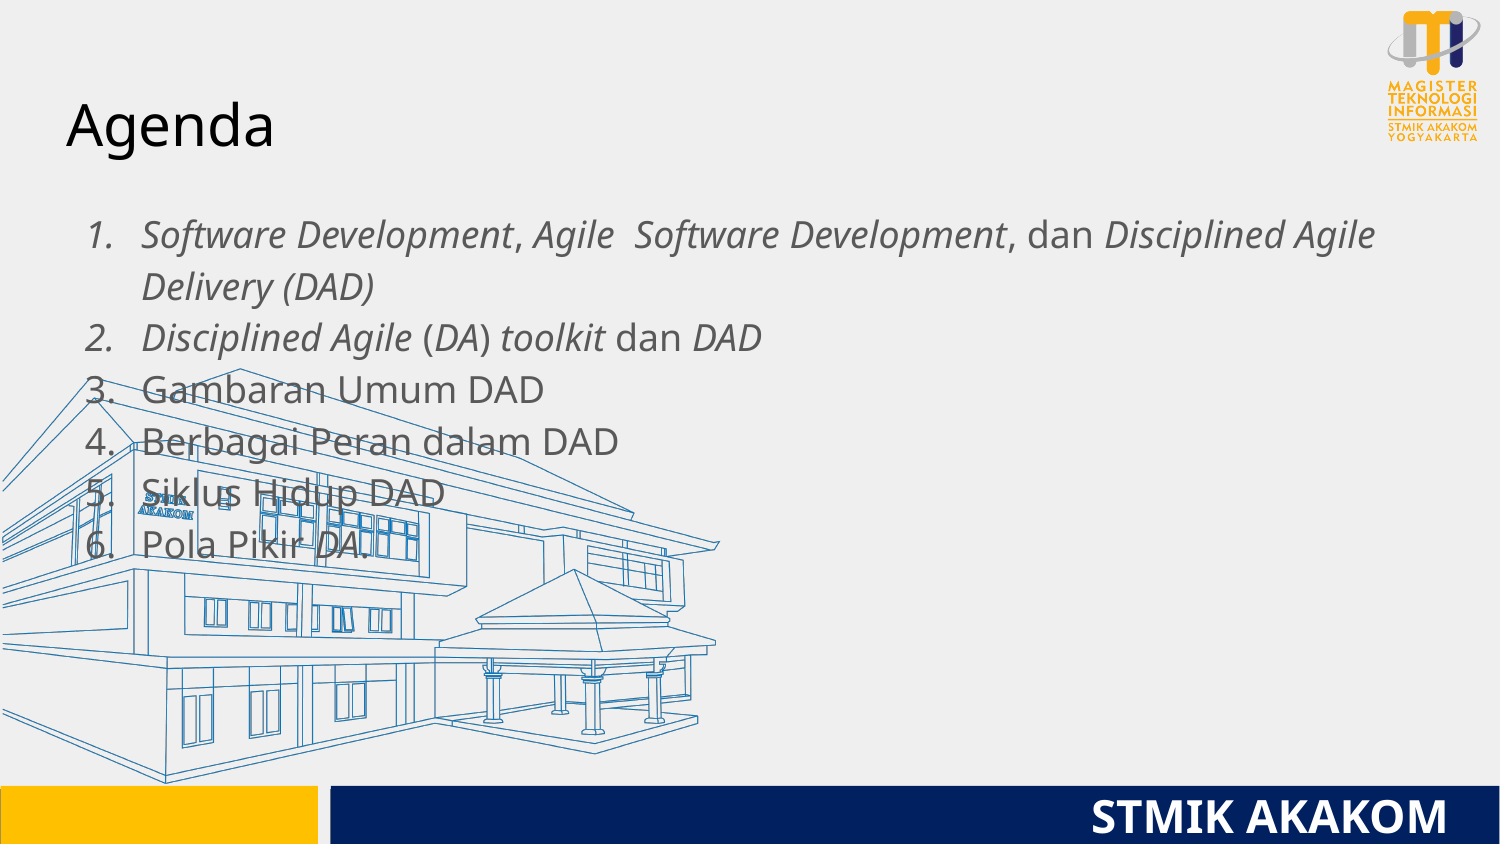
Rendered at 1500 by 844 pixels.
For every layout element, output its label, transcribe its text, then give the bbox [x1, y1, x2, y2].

list Software Development, Agile Software Development, dan Disciplined Agile Delivery (DAD) Disciplined Agile (DA) toolkit dan DAD Gambaran Umum DAD Berbagai Peran dalam DAD Siklus Hidup DAD Pola Pikir DA. [51, 189, 1449, 750]
picture [1338, 5, 1500, 150]
picture [0, 366, 722, 786]
title Agenda [51, 72, 1449, 167]
